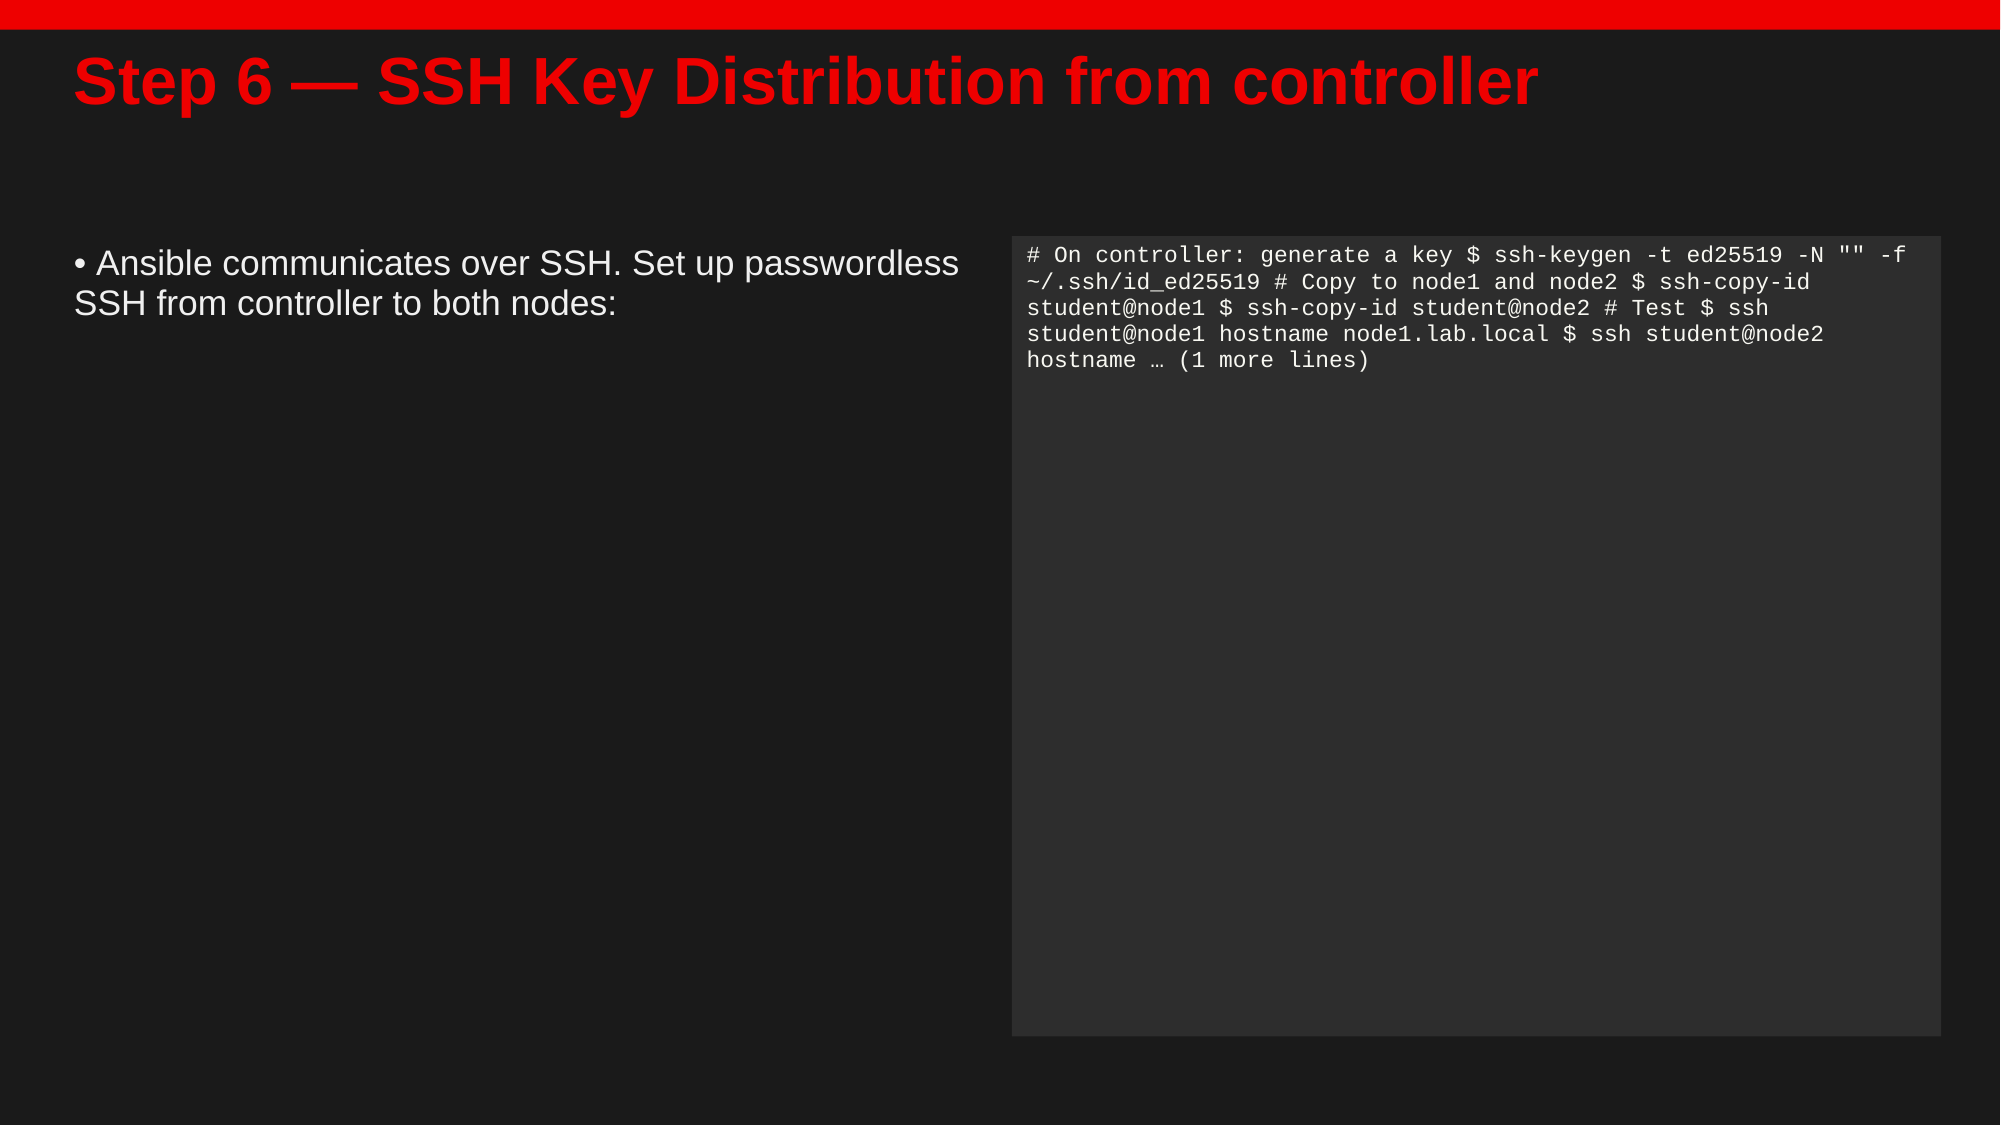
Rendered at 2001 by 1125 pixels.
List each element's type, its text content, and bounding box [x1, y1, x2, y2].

text_box • Ansible communicates over SSH. Set up passwordless SSH from controller to both nodes: [59, 236, 989, 1037]
text_box Step 6 — SSH Key Distribution from controller [59, 36, 1942, 208]
text_box # On controller: generate a key $ ssh-keygen -t ed25519 -N "" -f ~/.ssh/id_ed25519 # Copy to node1 and node2 $ ssh-copy-id student@node1 $ ssh-copy-id student@node2 # Test $ ssh student@node1 hostname node1.lab.local $ ssh student@node2 hostname … (1 more lines) [1011, 236, 1942, 1037]
text_box [0, 0, 2001, 30]
